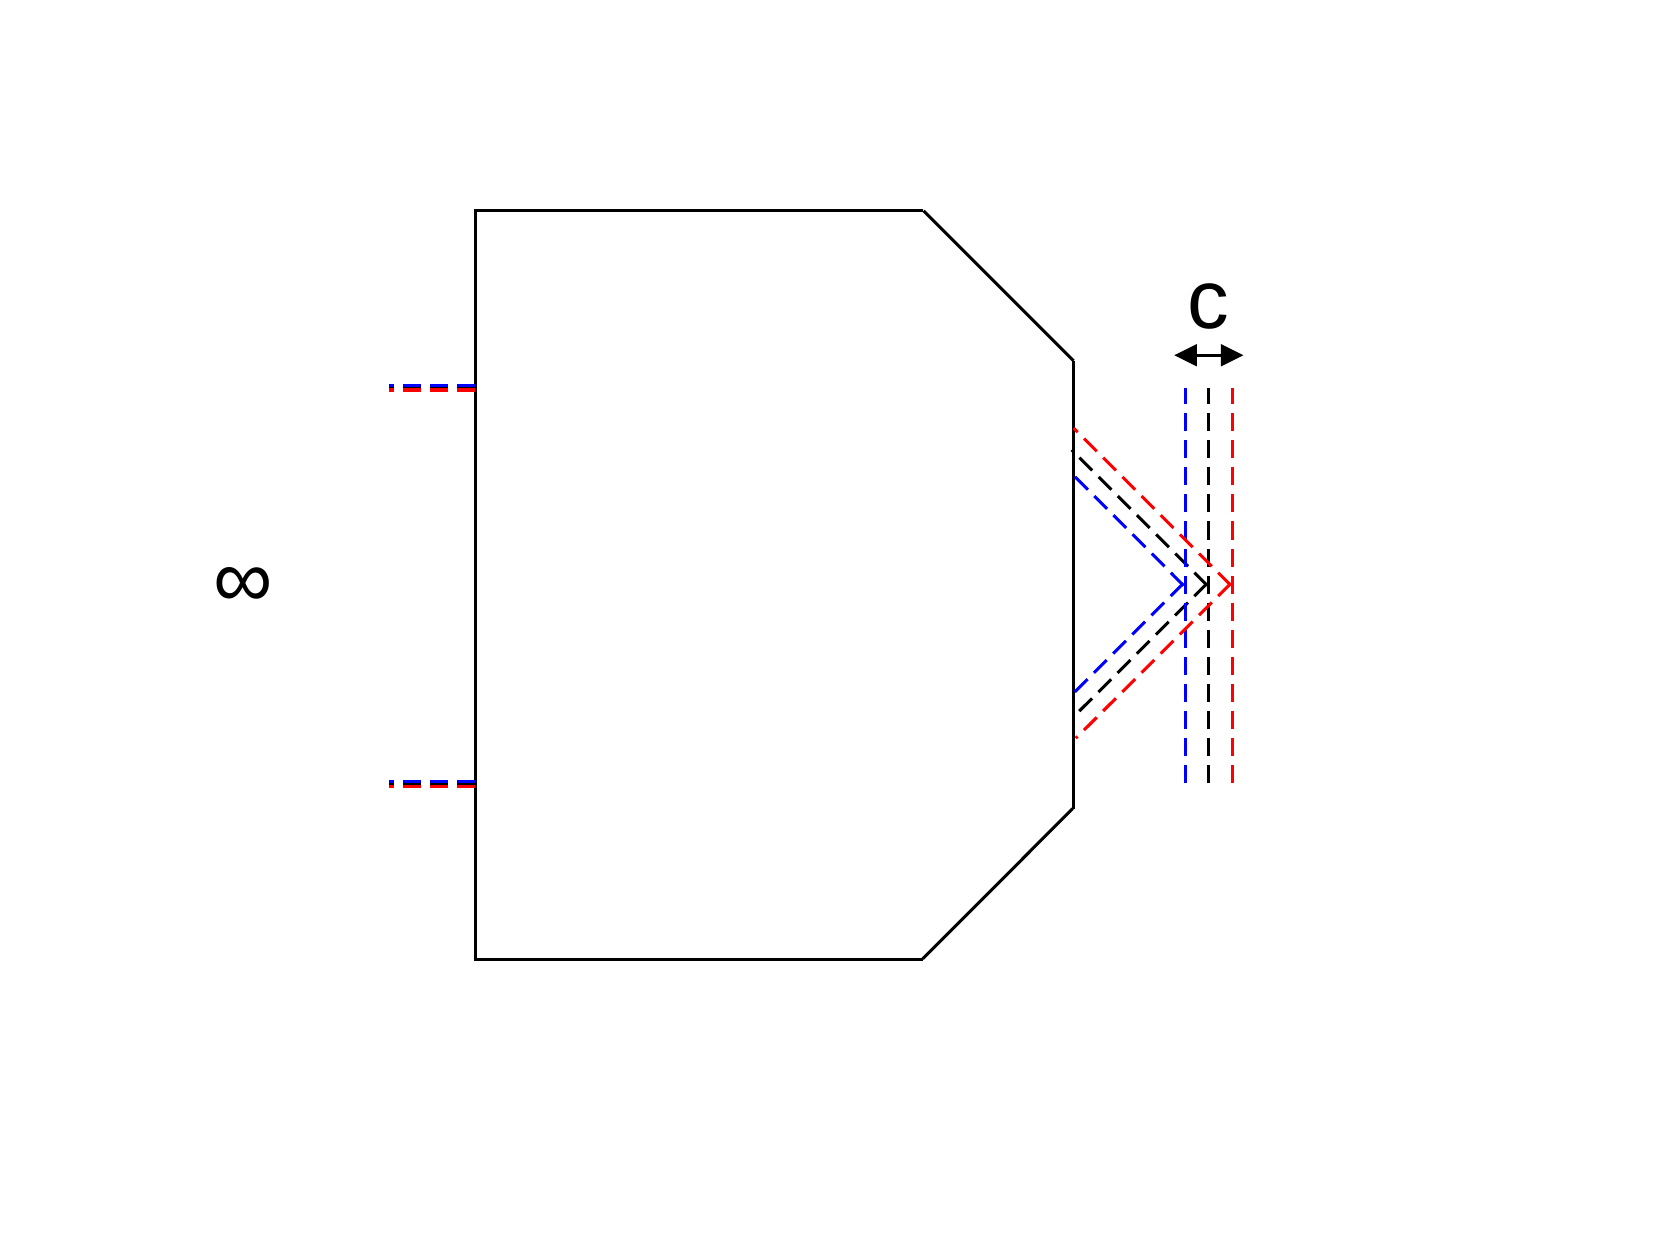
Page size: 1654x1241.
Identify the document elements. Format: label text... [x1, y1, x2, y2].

text_box ∞ [168, 525, 319, 643]
text_box c [1133, 245, 1284, 364]
